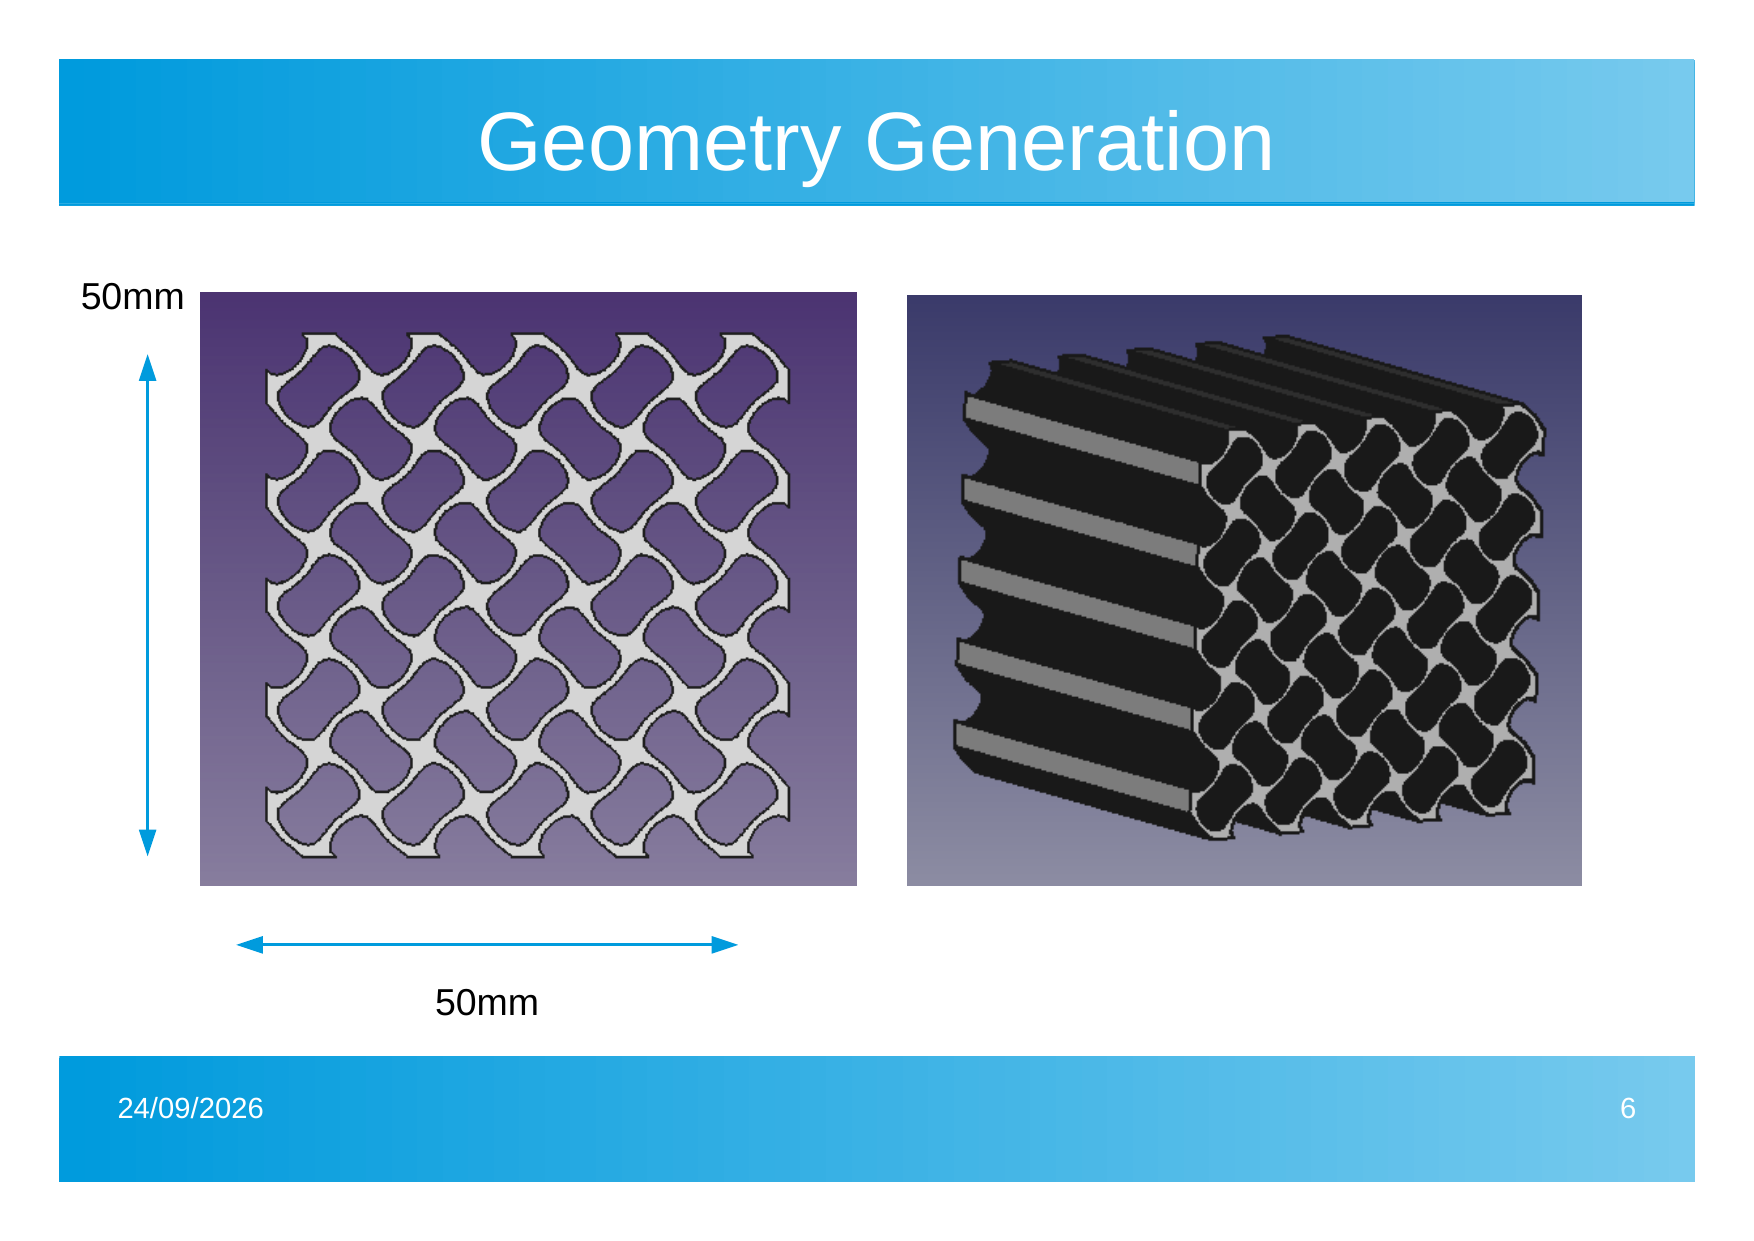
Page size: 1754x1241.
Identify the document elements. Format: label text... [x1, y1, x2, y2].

title Geometry Generation [117, 94, 1637, 190]
text_box 50mm [383, 974, 591, 1032]
picture [200, 292, 857, 886]
text_box 50mm [59, 267, 207, 325]
picture [907, 295, 1582, 886]
